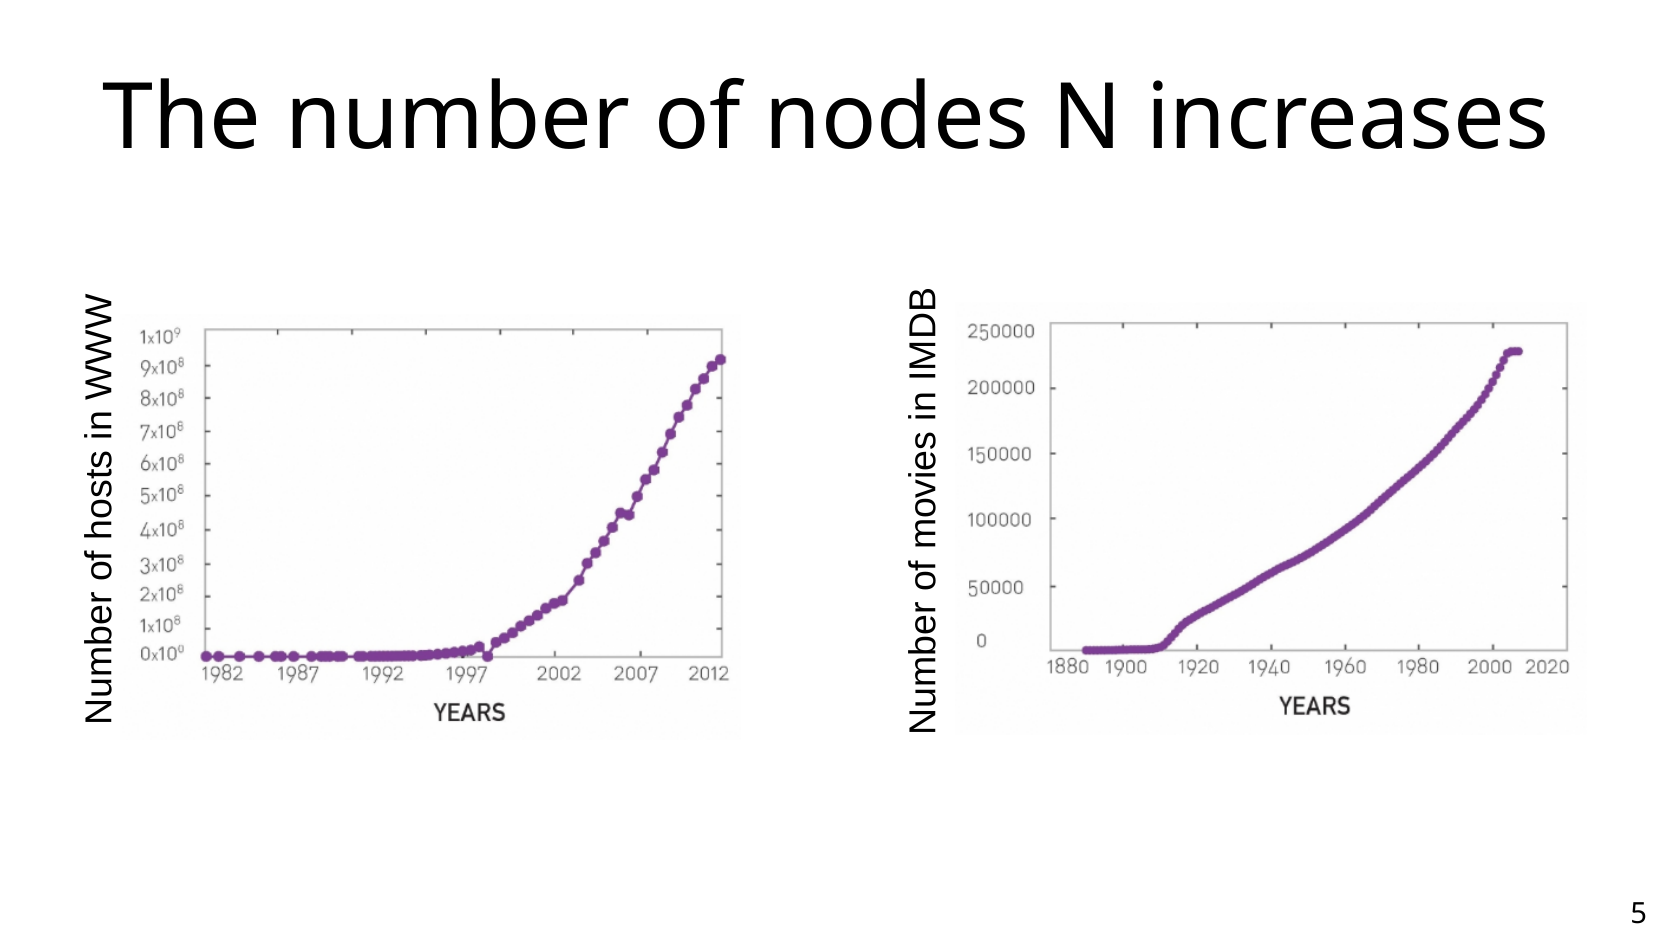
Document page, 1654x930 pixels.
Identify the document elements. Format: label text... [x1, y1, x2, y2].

text_box Number of movies in IMDB [893, 90, 945, 751]
title The number of nodes N increases [82, 1, 1571, 225]
text_box Number of hosts in WWW [69, 94, 121, 740]
picture [955, 302, 1587, 736]
picture [121, 314, 741, 740]
